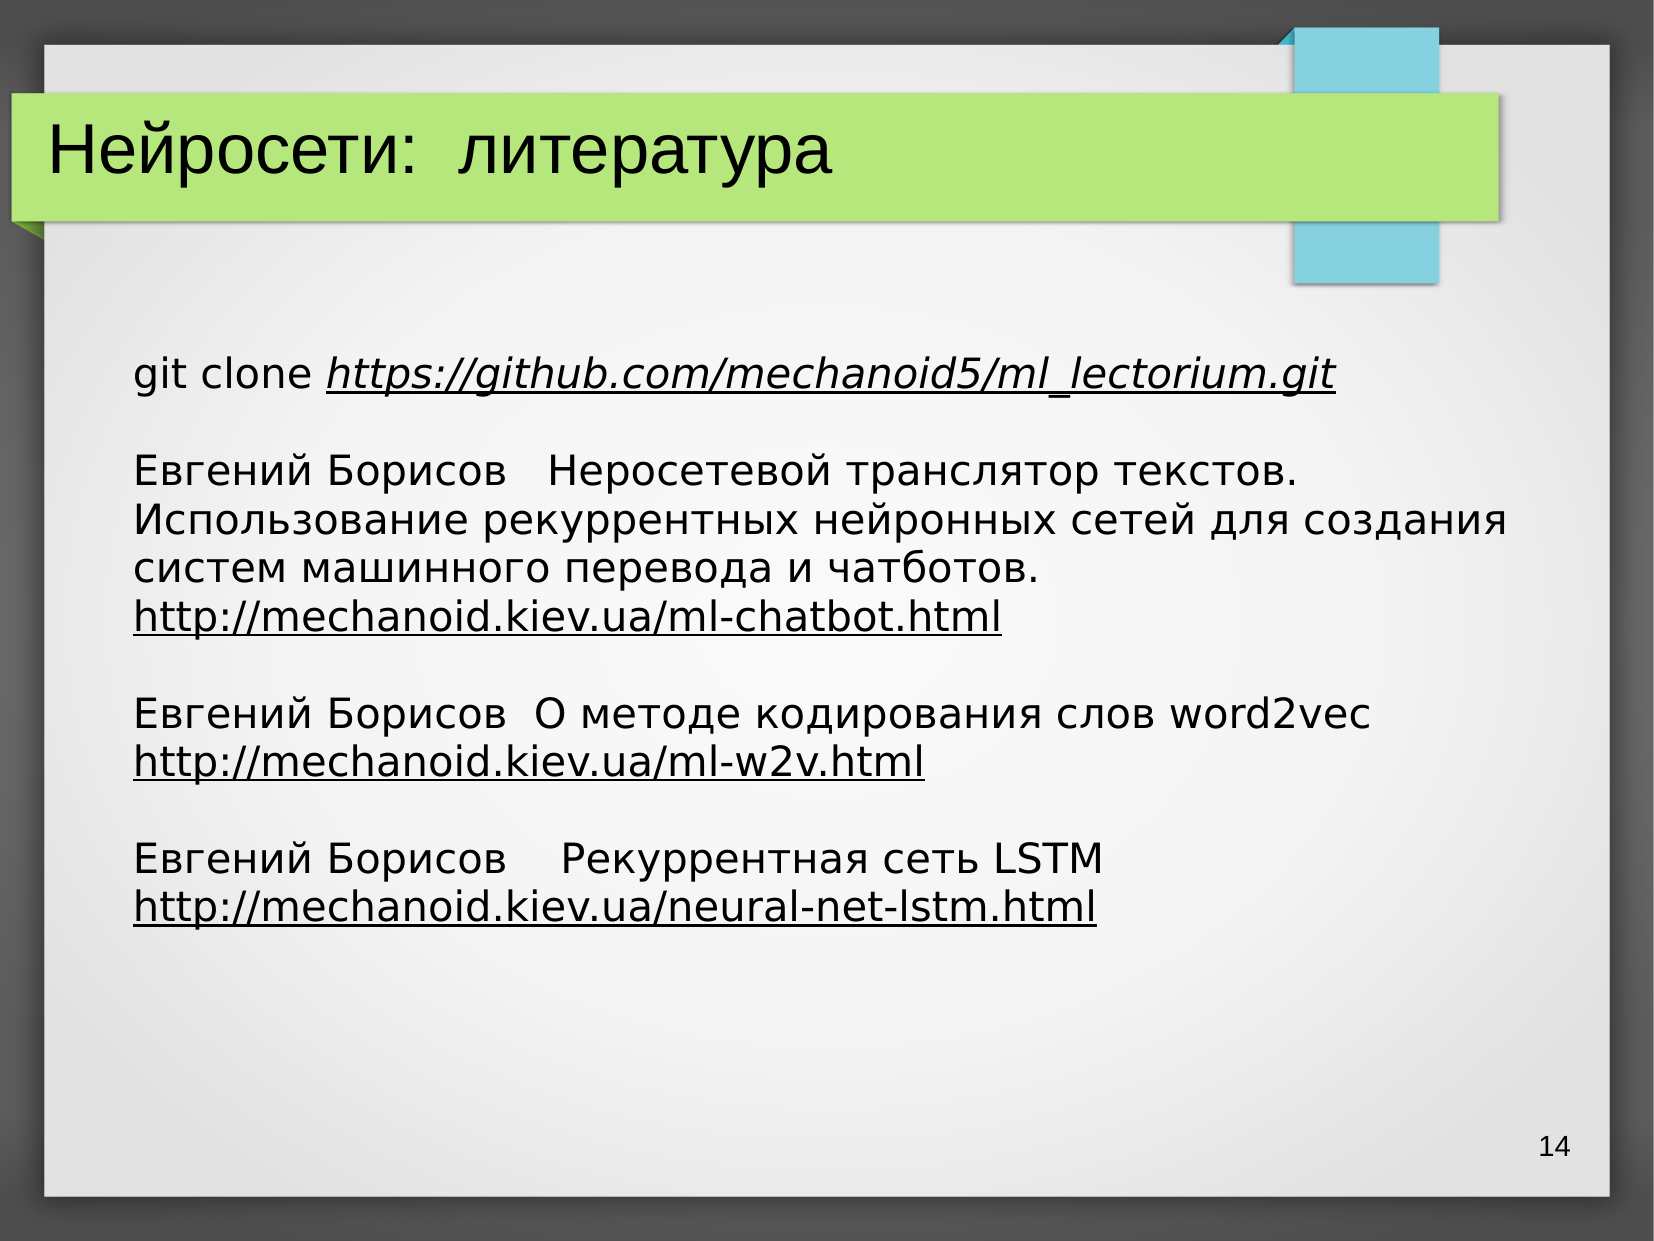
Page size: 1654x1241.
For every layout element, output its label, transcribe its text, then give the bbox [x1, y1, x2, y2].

picture [0, 0, 1654, 1241]
title Нейросети: литература [47, 96, 1536, 201]
text_box git clone https://github.com/mechanoid5/ml_lectorium.git Евгений Борисов Неросетевой транслятор текстов. Использование рекуррентных нейронных сетей для создания систем машинного перевода и чатботов. http://mechanoid.kiev.ua/ml-chatbot.html Евгений Борисов О методе кодирования слов word2vec http://mechanoid.kiev.ua/ml-w2v.html Евгений Борисов Рекуррентная сеть LSTM http://mechanoid.kiev.ua/neural-net-lstm.html [118, 342, 1548, 1080]
